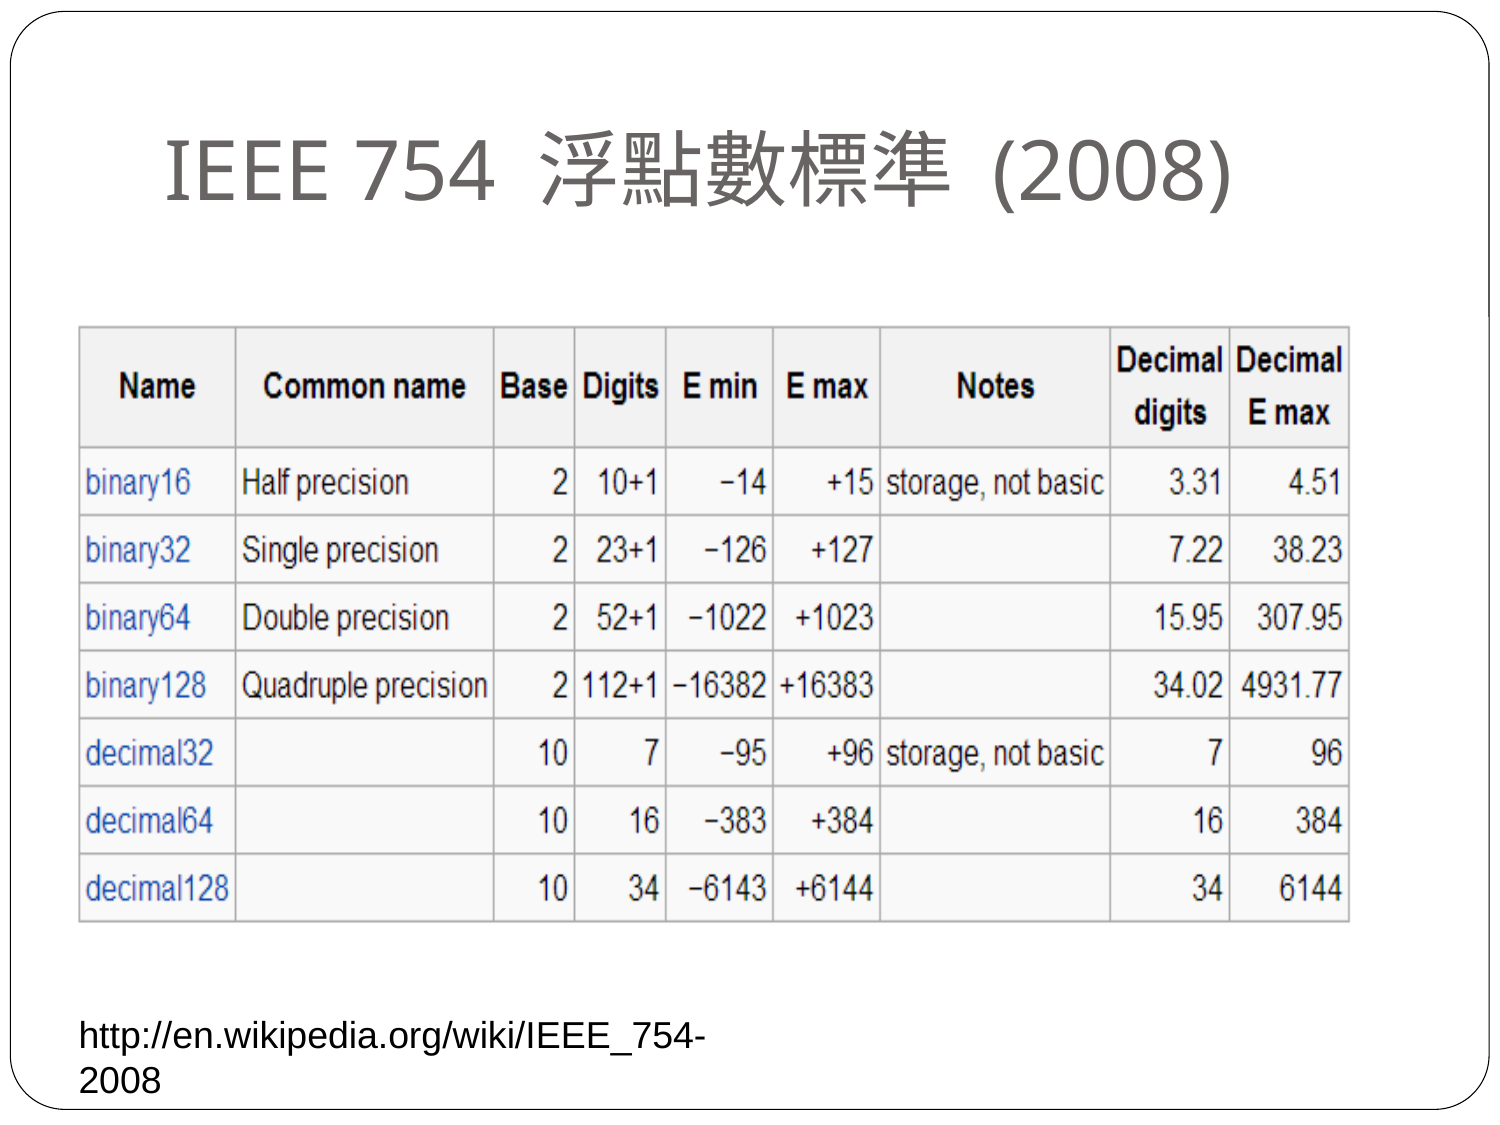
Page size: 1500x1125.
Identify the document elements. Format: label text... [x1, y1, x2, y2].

picture [70, 307, 1359, 934]
text_box http://en.wikipedia.org/wiki/IEEE_754-2008 [63, 1003, 804, 1064]
title IEEE 754 浮點數標準 (2008) [150, 9, 1426, 233]
